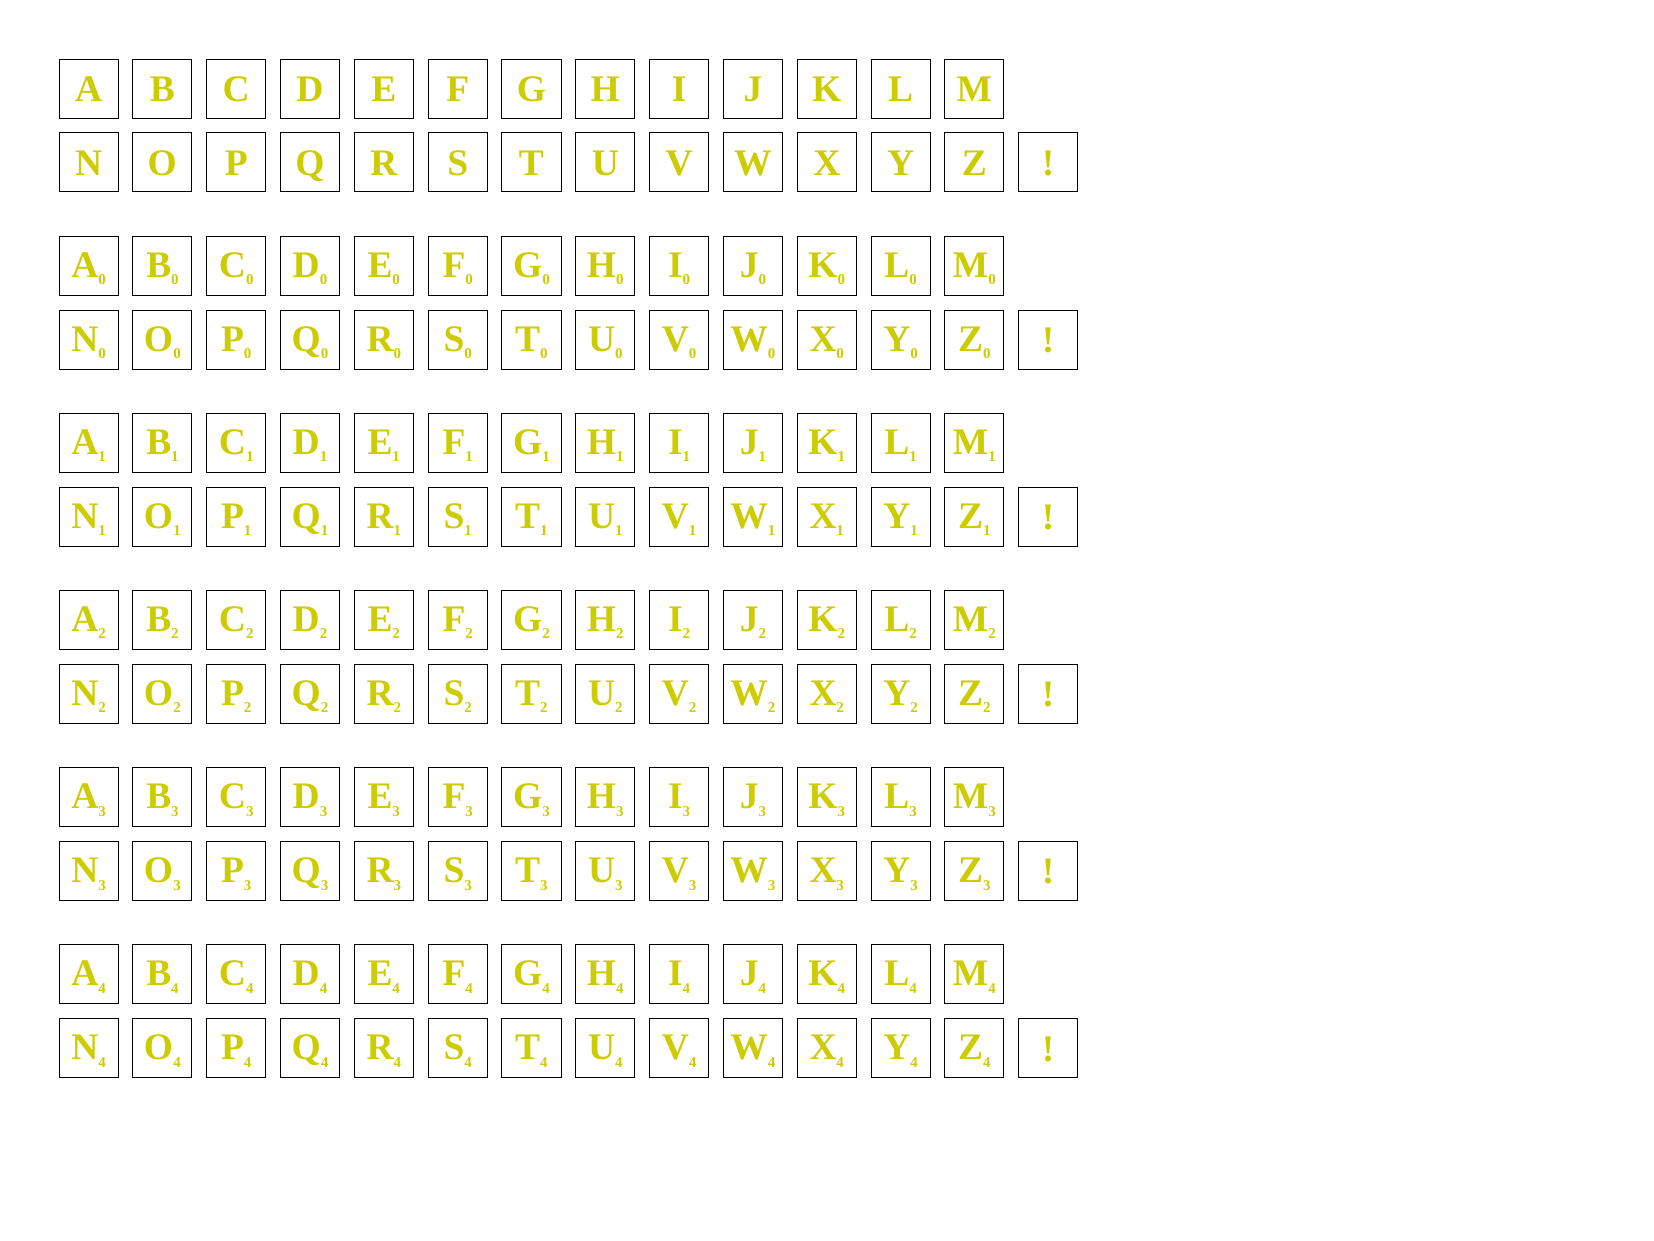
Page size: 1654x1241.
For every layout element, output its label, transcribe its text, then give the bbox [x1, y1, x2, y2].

text_box W [723, 132, 783, 192]
text_box R2 [354, 664, 414, 724]
text_box I3 [649, 767, 709, 827]
text_box C1 [206, 413, 266, 473]
text_box B1 [132, 413, 192, 473]
text_box B4 [132, 944, 192, 1004]
text_box O3 [132, 841, 192, 901]
text_box Z1 [944, 487, 1004, 547]
text_box U2 [575, 664, 635, 724]
text_box T [501, 132, 562, 192]
text_box O1 [132, 487, 192, 547]
text_box C4 [206, 944, 266, 1004]
text_box Y1 [871, 487, 931, 547]
text_box W0 [723, 310, 783, 370]
text_box U [575, 132, 635, 192]
text_box O4 [132, 1018, 192, 1078]
text_box G [501, 59, 562, 119]
text_box Q [280, 132, 340, 192]
text_box B3 [132, 767, 192, 827]
text_box Z0 [944, 310, 1004, 370]
text_box K2 [797, 590, 857, 650]
text_box C2 [206, 590, 266, 650]
text_box D0 [280, 236, 340, 296]
text_box Y0 [871, 310, 931, 370]
text_box ! [1018, 487, 1078, 547]
text_box D3 [280, 767, 340, 827]
text_box V3 [649, 841, 709, 901]
text_box I1 [649, 413, 709, 473]
text_box ! [1018, 841, 1078, 901]
text_box E0 [354, 236, 414, 296]
text_box M4 [944, 944, 1004, 1004]
text_box A3 [59, 767, 119, 827]
text_box P1 [206, 487, 266, 547]
text_box I4 [649, 944, 709, 1004]
text_box J [723, 59, 783, 119]
text_box V2 [649, 664, 709, 724]
text_box U4 [575, 1018, 635, 1078]
text_box M0 [944, 236, 1004, 296]
text_box Q3 [280, 841, 340, 901]
text_box W4 [723, 1018, 783, 1078]
text_box A4 [59, 944, 119, 1004]
text_box K0 [797, 236, 857, 296]
text_box M2 [944, 590, 1004, 650]
text_box A [59, 59, 119, 119]
text_box D [280, 59, 340, 119]
text_box E [354, 59, 414, 119]
text_box Y3 [871, 841, 931, 901]
text_box K3 [797, 767, 857, 827]
text_box N2 [59, 664, 119, 724]
text_box W1 [723, 487, 783, 547]
text_box K [797, 59, 857, 119]
text_box Q2 [280, 664, 340, 724]
text_box T2 [501, 664, 562, 724]
text_box O [132, 132, 192, 192]
text_box V1 [649, 487, 709, 547]
text_box A1 [59, 413, 119, 473]
text_box R3 [354, 841, 414, 901]
text_box O0 [132, 310, 192, 370]
text_box Z2 [944, 664, 1004, 724]
text_box L1 [871, 413, 931, 473]
text_box M [944, 59, 1004, 119]
text_box T1 [501, 487, 562, 547]
text_box G1 [501, 413, 562, 473]
text_box N3 [59, 841, 119, 901]
text_box I0 [649, 236, 709, 296]
text_box X3 [797, 841, 857, 901]
text_box R [354, 132, 414, 192]
text_box Q1 [280, 487, 340, 547]
text_box X [797, 132, 857, 192]
text_box S2 [428, 664, 488, 724]
text_box D2 [280, 590, 340, 650]
text_box N [59, 132, 119, 192]
text_box F4 [428, 944, 488, 1004]
text_box X0 [797, 310, 857, 370]
text_box B2 [132, 590, 192, 650]
text_box X1 [797, 487, 857, 547]
text_box I2 [649, 590, 709, 650]
text_box L4 [871, 944, 931, 1004]
text_box L [871, 59, 931, 119]
text_box F2 [428, 590, 488, 650]
text_box H4 [575, 944, 635, 1004]
text_box X2 [797, 664, 857, 724]
text_box Z [944, 132, 1004, 192]
text_box S3 [428, 841, 488, 901]
text_box V0 [649, 310, 709, 370]
text_box C3 [206, 767, 266, 827]
text_box N0 [59, 310, 119, 370]
text_box D1 [280, 413, 340, 473]
text_box Q0 [280, 310, 340, 370]
text_box T4 [501, 1018, 562, 1078]
text_box Q4 [280, 1018, 340, 1078]
text_box R1 [354, 487, 414, 547]
text_box J1 [723, 413, 783, 473]
text_box D4 [280, 944, 340, 1004]
text_box B [132, 59, 192, 119]
text_box S1 [428, 487, 488, 547]
text_box E3 [354, 767, 414, 827]
text_box G2 [501, 590, 562, 650]
text_box F3 [428, 767, 488, 827]
text_box H1 [575, 413, 635, 473]
text_box U1 [575, 487, 635, 547]
text_box P4 [206, 1018, 266, 1078]
text_box H2 [575, 590, 635, 650]
text_box K4 [797, 944, 857, 1004]
text_box T0 [501, 310, 562, 370]
text_box F0 [428, 236, 488, 296]
text_box P2 [206, 664, 266, 724]
text_box ! [1018, 132, 1078, 192]
text_box A0 [59, 236, 119, 296]
text_box S4 [428, 1018, 488, 1078]
text_box V [649, 132, 709, 192]
text_box J0 [723, 236, 783, 296]
text_box I [649, 59, 709, 119]
text_box G4 [501, 944, 562, 1004]
text_box T3 [501, 841, 562, 901]
text_box C0 [206, 236, 266, 296]
text_box ! [1018, 1018, 1078, 1078]
text_box X4 [797, 1018, 857, 1078]
text_box U0 [575, 310, 635, 370]
text_box A2 [59, 590, 119, 650]
text_box E1 [354, 413, 414, 473]
text_box H0 [575, 236, 635, 296]
text_box Y [871, 132, 931, 192]
text_box N1 [59, 487, 119, 547]
text_box H [575, 59, 635, 119]
text_box Z4 [944, 1018, 1004, 1078]
text_box G3 [501, 767, 562, 827]
text_box P [206, 132, 266, 192]
text_box Y4 [871, 1018, 931, 1078]
text_box Z3 [944, 841, 1004, 901]
text_box E2 [354, 590, 414, 650]
text_box J4 [723, 944, 783, 1004]
text_box S [428, 132, 488, 192]
text_box C [206, 59, 266, 119]
text_box N4 [59, 1018, 119, 1078]
text_box P0 [206, 310, 266, 370]
text_box F [428, 59, 488, 119]
text_box W2 [723, 664, 783, 724]
text_box F1 [428, 413, 488, 473]
text_box G0 [501, 236, 562, 296]
text_box H3 [575, 767, 635, 827]
text_box R4 [354, 1018, 414, 1078]
text_box E4 [354, 944, 414, 1004]
text_box K1 [797, 413, 857, 473]
text_box M3 [944, 767, 1004, 827]
text_box V4 [649, 1018, 709, 1078]
text_box P3 [206, 841, 266, 901]
text_box ! [1018, 310, 1078, 370]
text_box W3 [723, 841, 783, 901]
text_box L2 [871, 590, 931, 650]
text_box ! [1018, 664, 1078, 724]
text_box M1 [944, 413, 1004, 473]
text_box J3 [723, 767, 783, 827]
text_box J2 [723, 590, 783, 650]
text_box L0 [871, 236, 931, 296]
text_box L3 [871, 767, 931, 827]
text_box O2 [132, 664, 192, 724]
text_box U3 [575, 841, 635, 901]
text_box B0 [132, 236, 192, 296]
text_box S0 [428, 310, 488, 370]
text_box Y2 [871, 664, 931, 724]
text_box R0 [354, 310, 414, 370]
